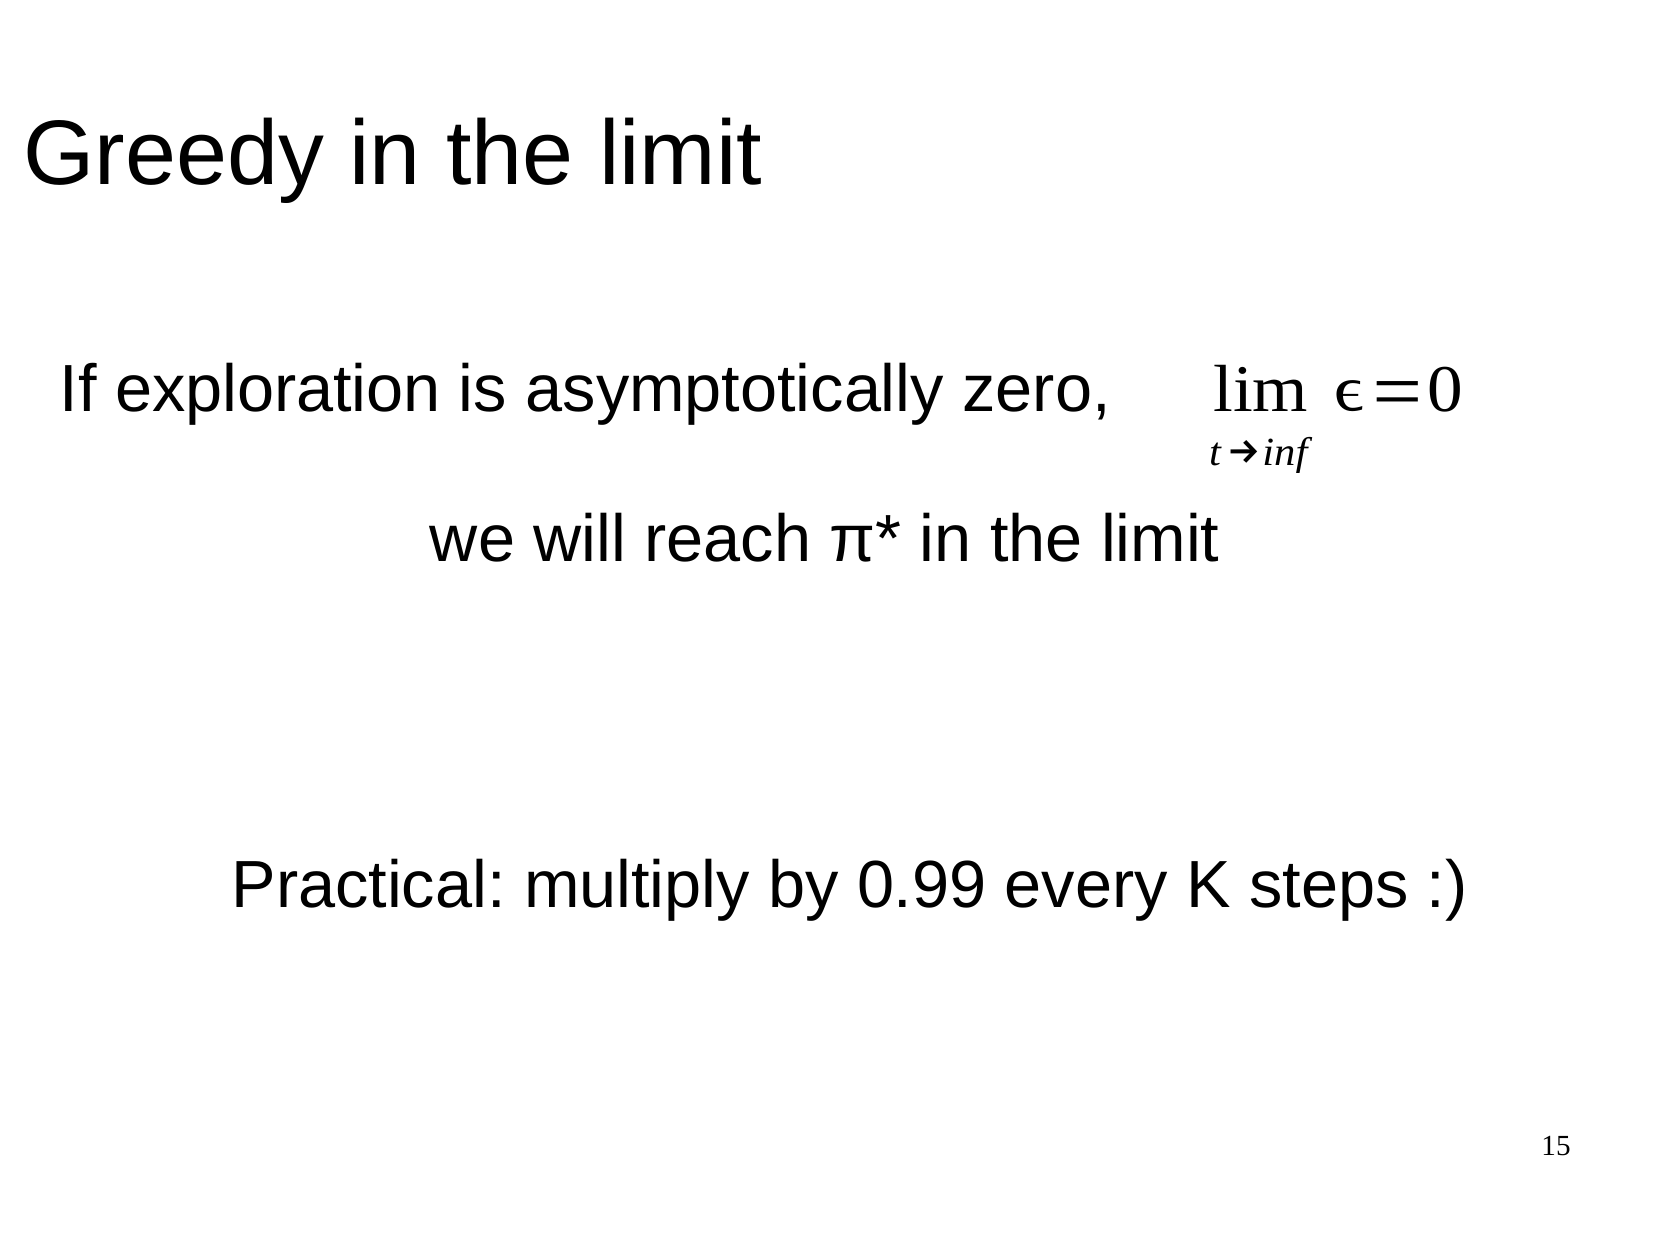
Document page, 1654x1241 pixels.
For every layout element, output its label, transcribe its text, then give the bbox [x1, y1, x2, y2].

text_box Practical: multiply by 0.99 every K steps :) [216, 839, 1488, 930]
title Greedy in the limit [23, 49, 1512, 257]
text_box If exploration is asymptotically zero, we will reach π* in the limit [45, 344, 1606, 584]
chart [1191, 353, 1482, 473]
